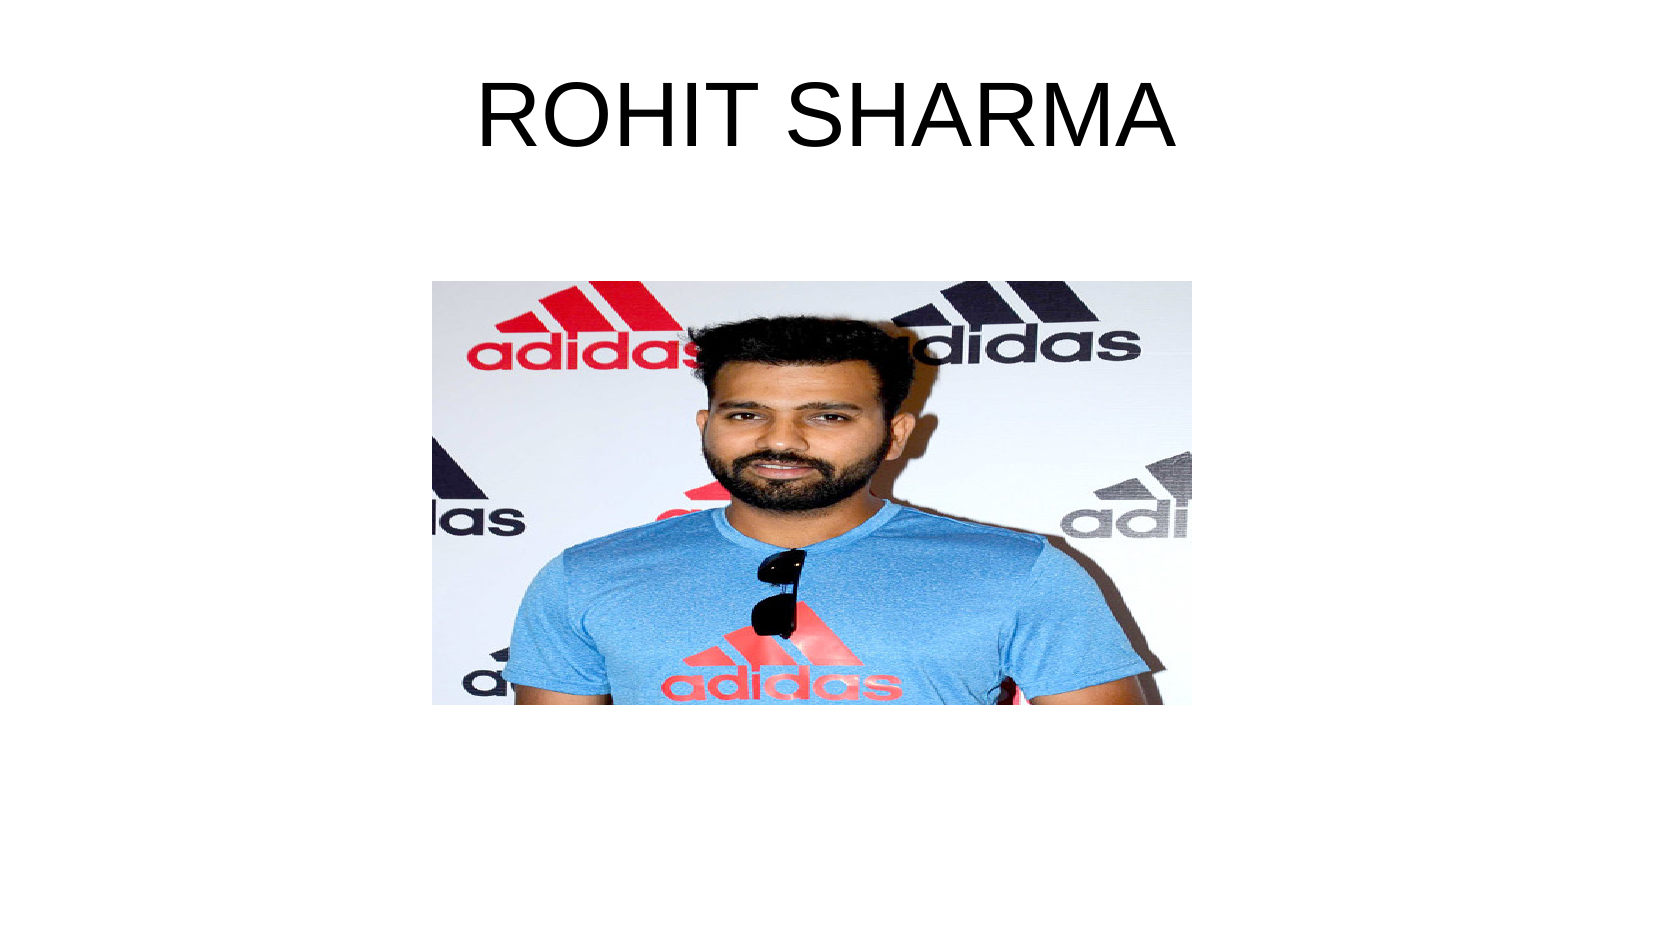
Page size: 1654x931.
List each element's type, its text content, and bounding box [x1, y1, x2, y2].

picture [432, 281, 1192, 705]
title ROHIT SHARMA [82, 37, 1571, 193]
